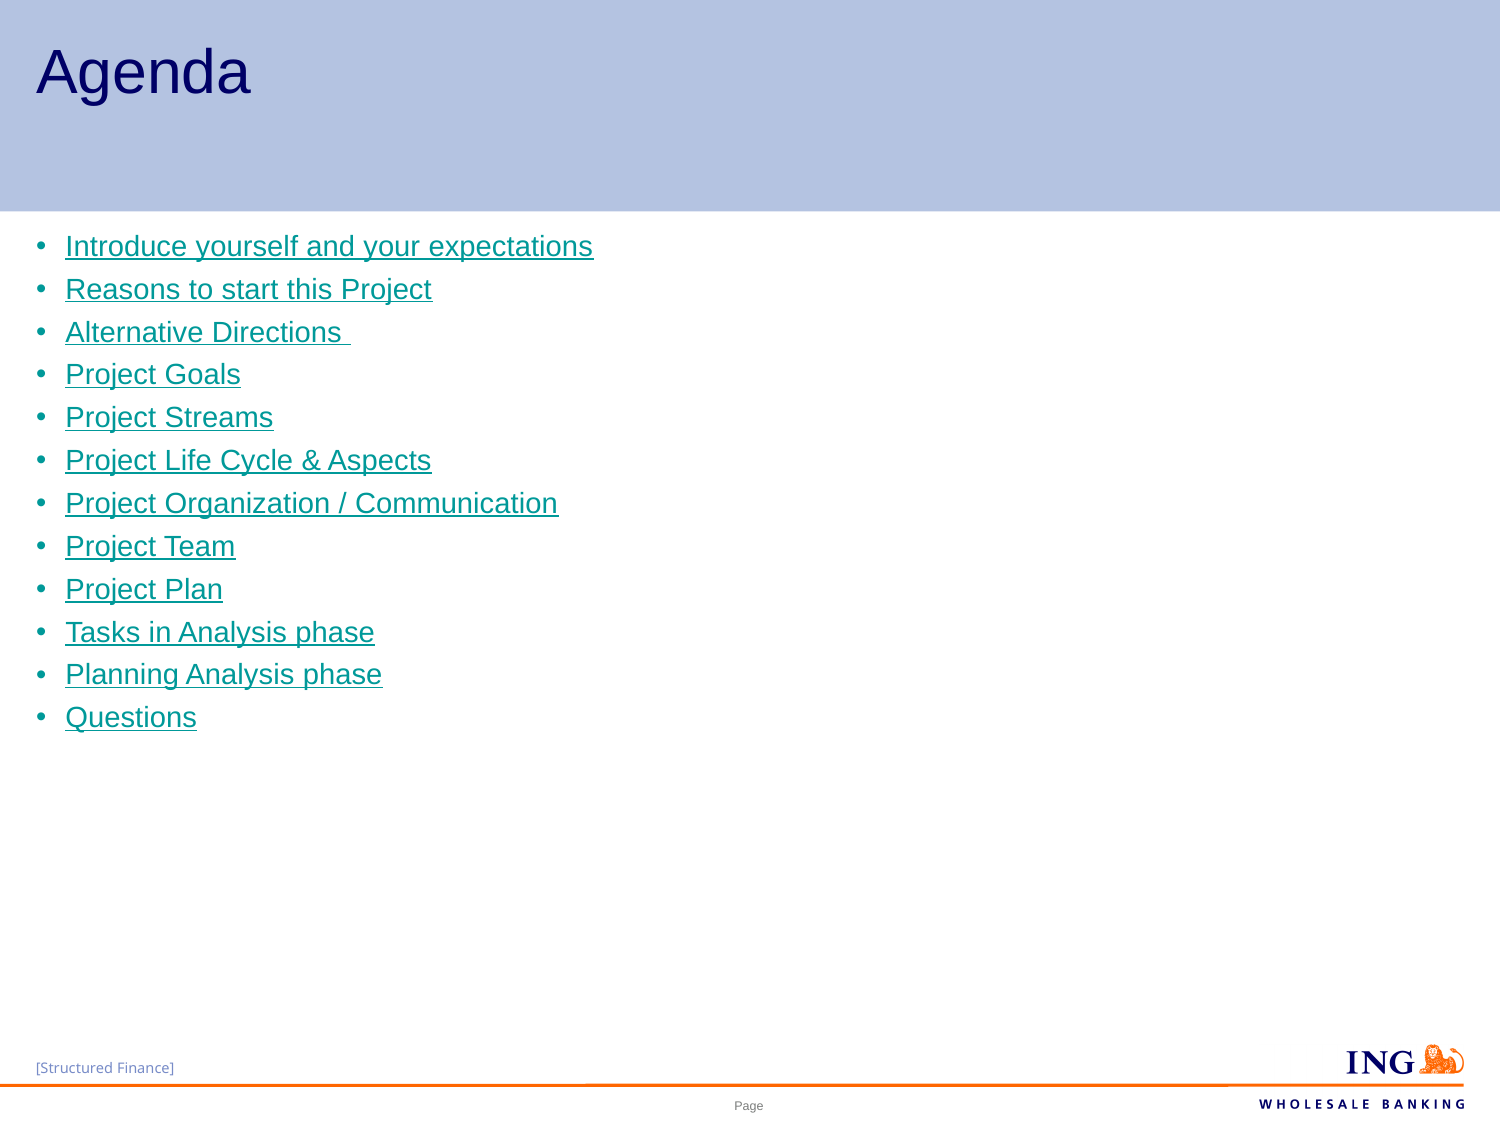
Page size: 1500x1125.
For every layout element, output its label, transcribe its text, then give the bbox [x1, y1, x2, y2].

text_box [0, 0, 1500, 212]
list Introduce yourself and your expectations Reasons to start this Project Alternative Directions Project Goals Project Streams Project Life Cycle & Aspects Project Organization / Communication Project Team Project Plan Tasks in Analysis phase Planning Analysis phase Questions [35, 235, 1461, 1125]
title Agenda [35, 37, 1463, 236]
